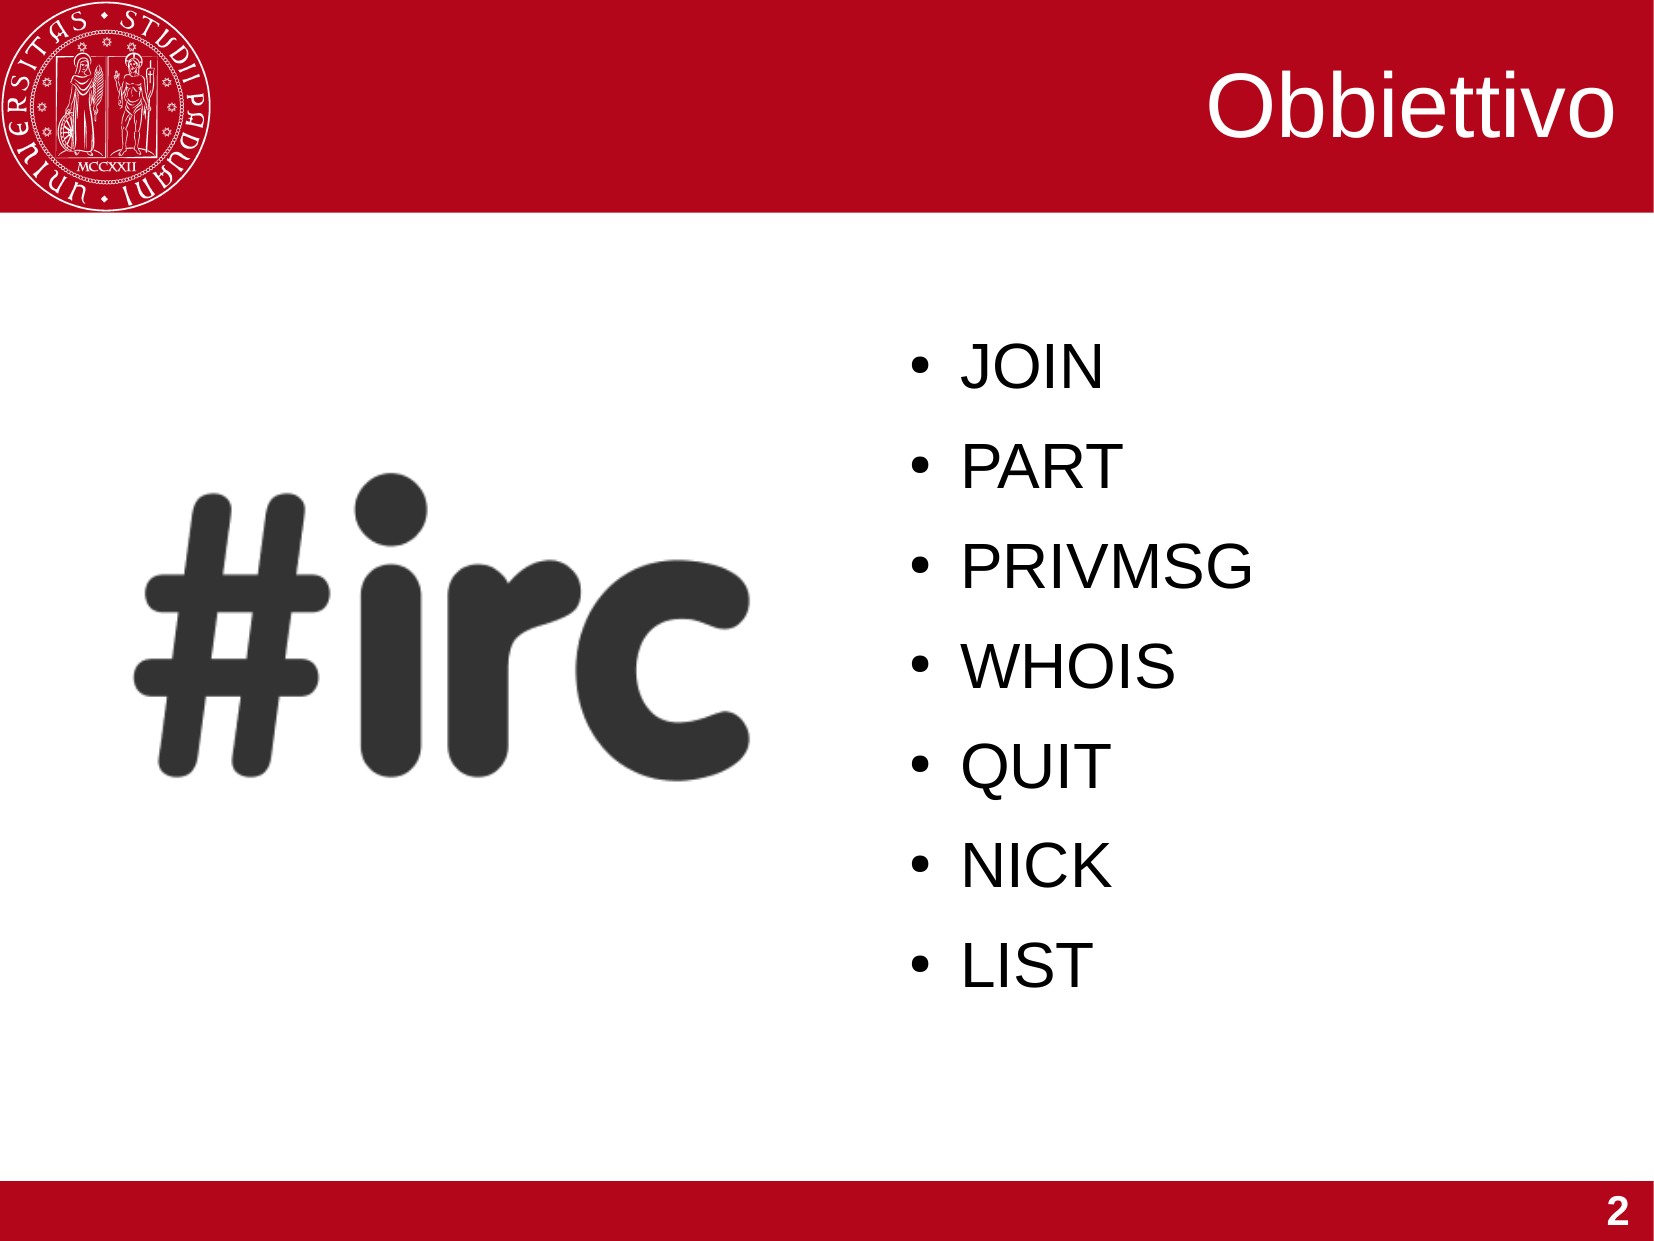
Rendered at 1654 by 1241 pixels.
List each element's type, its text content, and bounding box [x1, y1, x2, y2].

picture [86, 259, 806, 980]
list JOIN PART PRIVMSG WHOIS QUIT NICK LIST [891, 330, 1619, 1004]
title Obbiettivo [259, 0, 1619, 213]
picture [0, 0, 212, 213]
